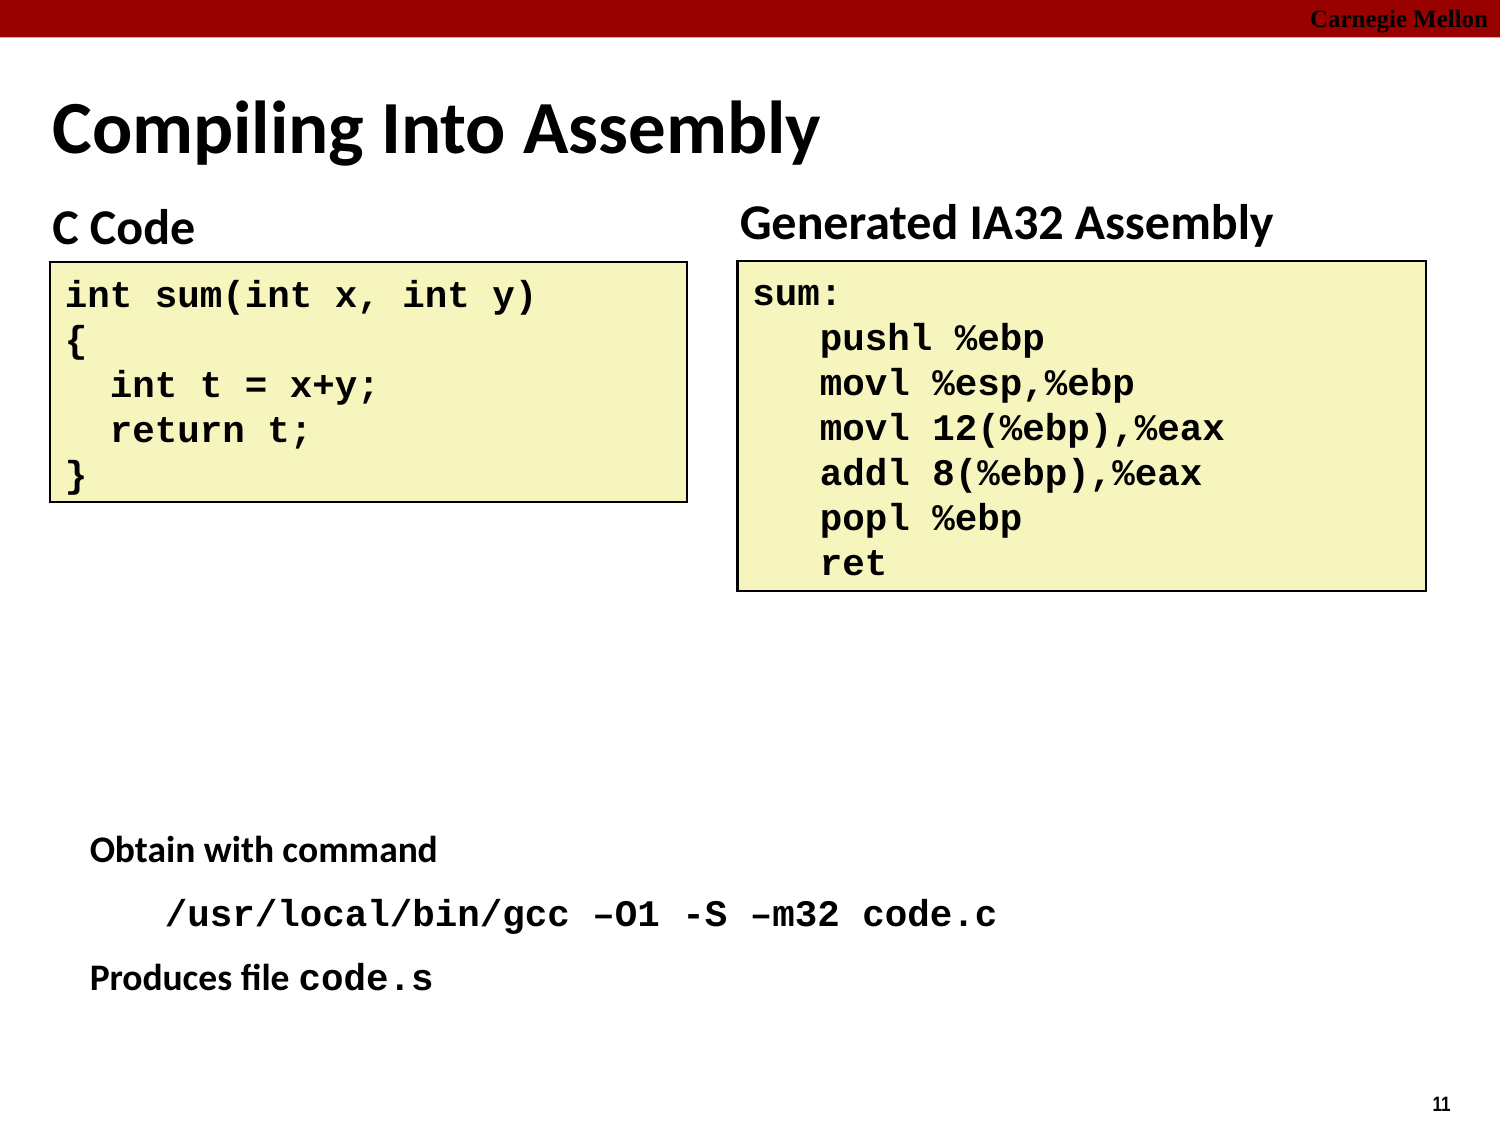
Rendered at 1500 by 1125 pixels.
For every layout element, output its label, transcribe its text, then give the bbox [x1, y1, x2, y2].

title Compiling Into Assembly [37, 71, 1161, 163]
text_box sum: pushl %ebp movl %esp,%ebp movl 12(%ebp),%eax addl 8(%ebp),%eax popl %ebp ret [737, 261, 1426, 591]
text_box int sum(int x, int y) { int t = x+y; return t; } [49, 262, 687, 503]
text_box Generated IA32 Assembly [724, 182, 1400, 250]
text_box Obtain with command /usr/local/bin/gcc –O1 -S –m32 code.c Produces file code.s [75, 817, 1300, 1005]
list C Code [37, 187, 304, 248]
